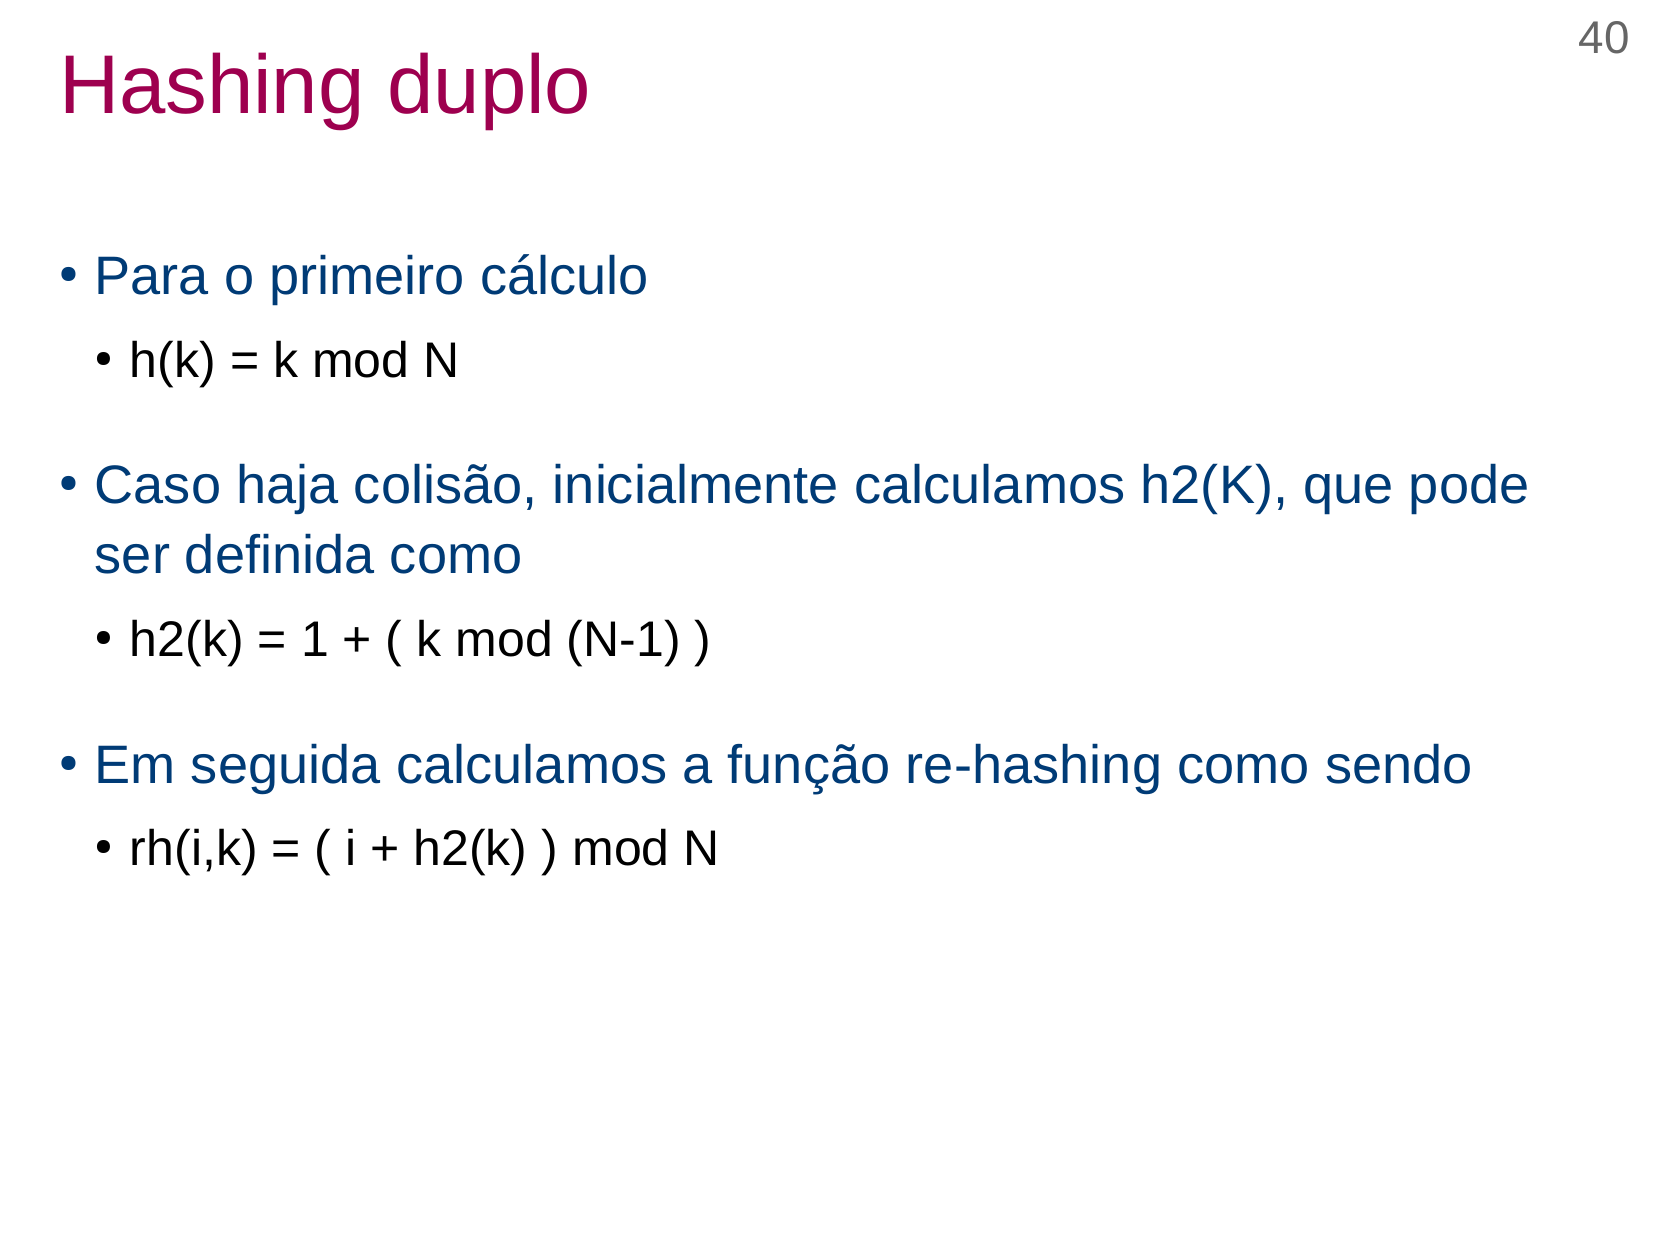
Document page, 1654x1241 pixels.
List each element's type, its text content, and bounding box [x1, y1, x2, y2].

list Para o primeiro cálculo h(k) = k mod N Caso haja colisão, inicialmente calculamos h2(K), que pode ser definida como h2(k) = 1 + ( k mod (N-1) ) Em seguida calculamos a função re-hashing como sendo rh(i,k) = ( i + h2(k) ) mod N [59, 236, 1595, 1211]
title Hashing duplo [59, 29, 1595, 148]
